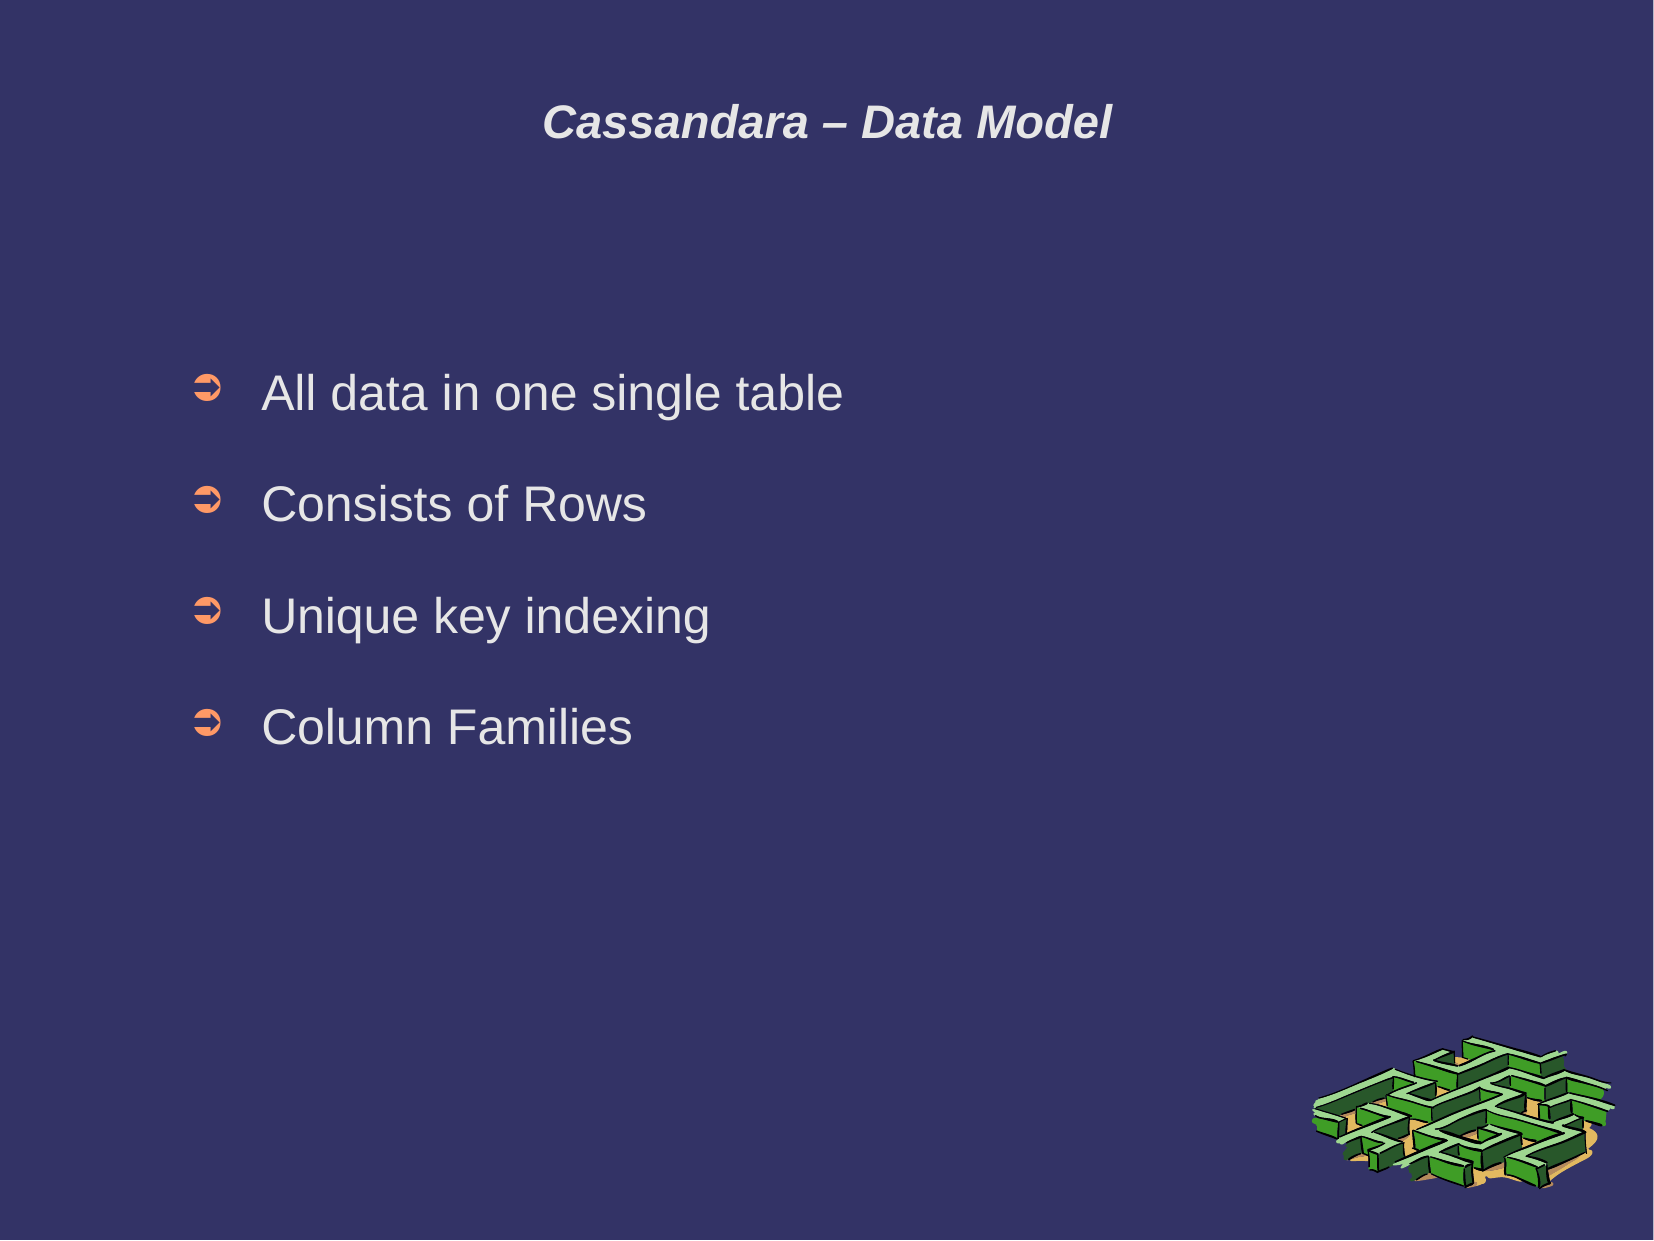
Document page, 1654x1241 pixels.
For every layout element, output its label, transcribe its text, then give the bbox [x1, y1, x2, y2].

list All data in one single table Consists of Rows Unique key indexing Column Families [178, 364, 1570, 1085]
title Cassandara – Data Model [121, 19, 1534, 227]
